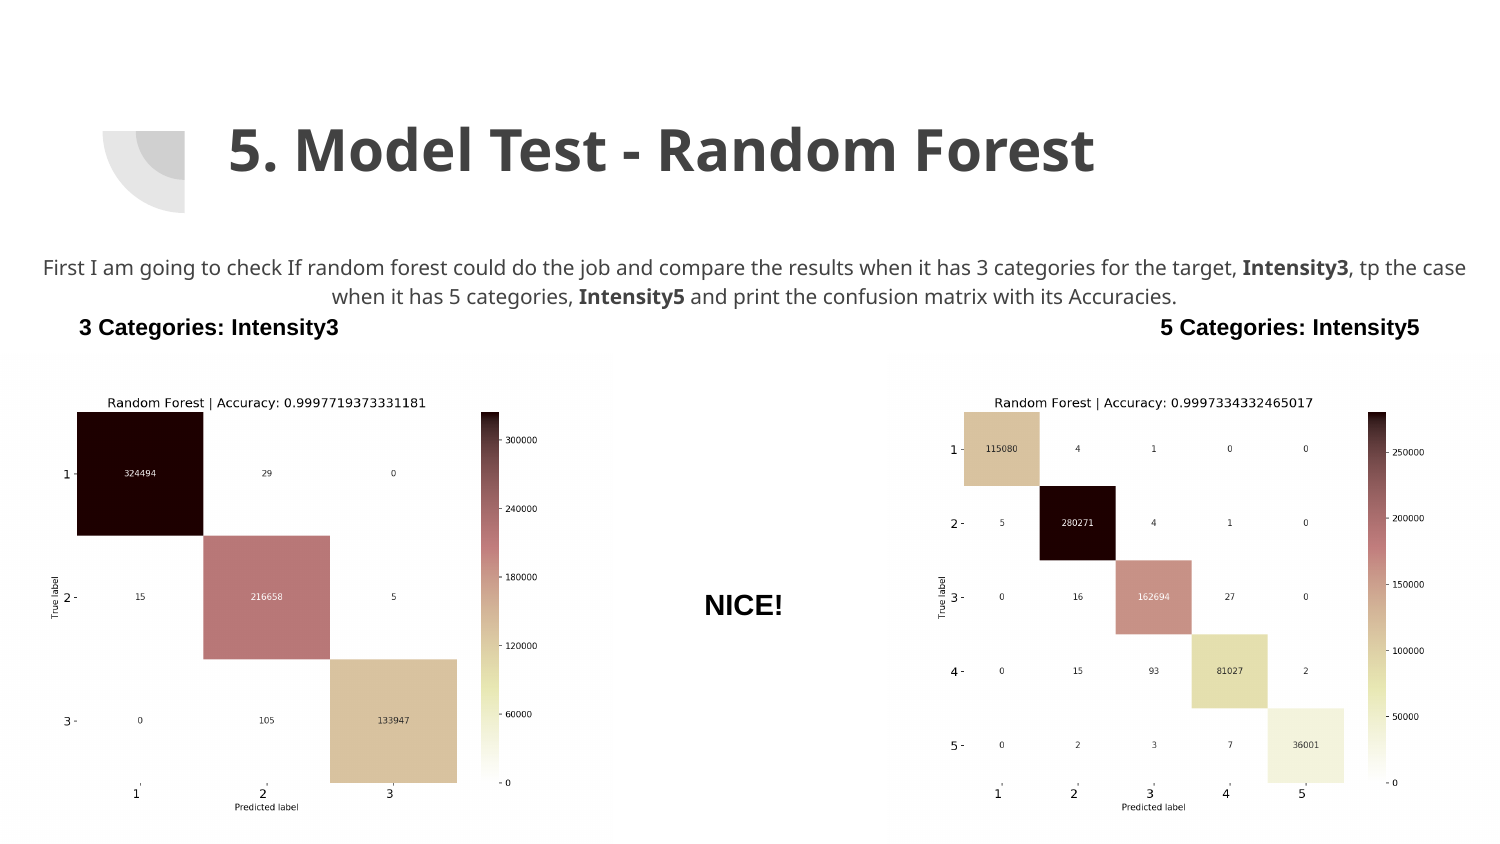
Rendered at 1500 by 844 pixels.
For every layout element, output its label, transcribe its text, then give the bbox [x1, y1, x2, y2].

text_box NICE! [680, 571, 808, 627]
text_box 3 Categories: Intensity3 [64, 298, 381, 353]
picture [887, 353, 1500, 844]
picture [0, 353, 613, 844]
list First I am going to check If random forest could do the job and compare the results when it has 3 categories for the target, Intensity3, tp the case when it has 5 categories, Intensity5 and print the confusion matrix with its Accuracies. [19, 235, 1490, 316]
text_box 5 Categories: Intensity5 [1145, 302, 1442, 351]
title 5. Model Test - Random Forest [213, 98, 1368, 263]
